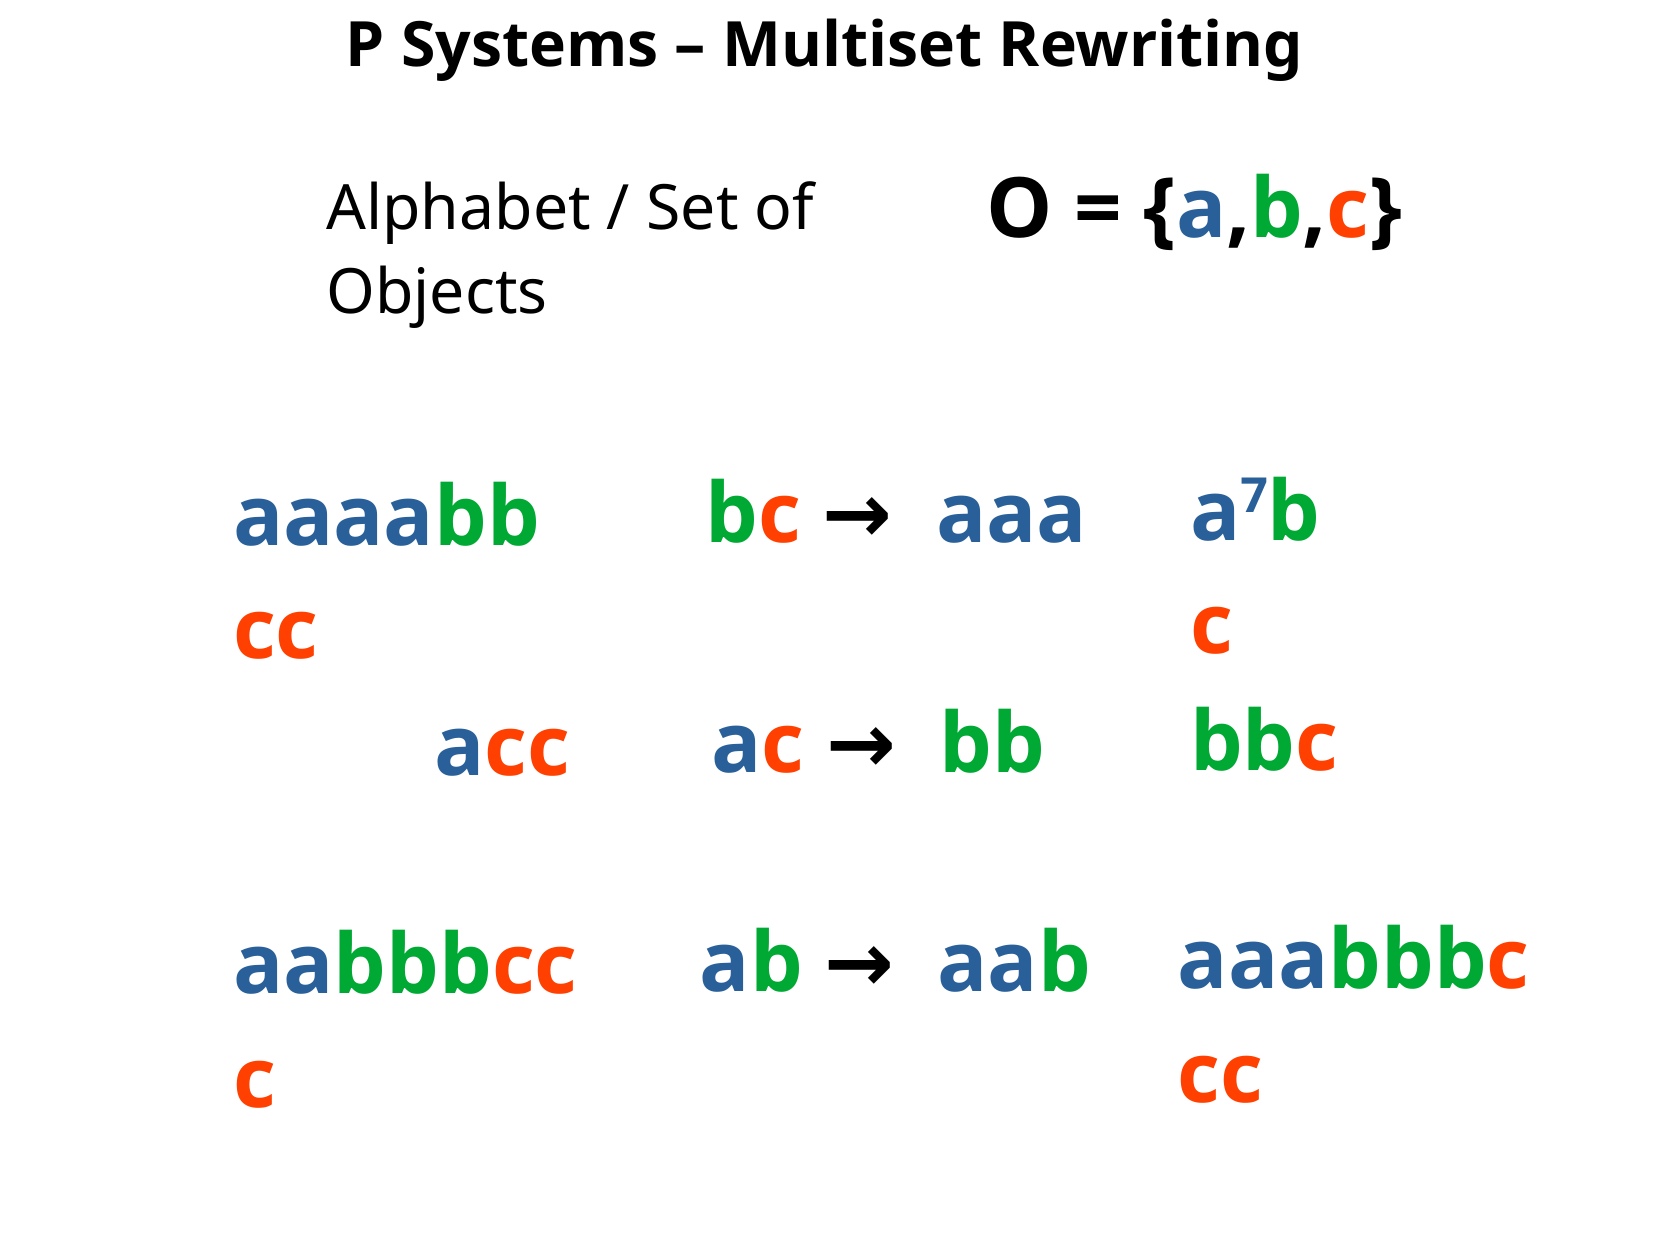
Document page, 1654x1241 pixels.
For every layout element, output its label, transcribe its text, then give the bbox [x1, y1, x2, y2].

text_box aabbbccc [218, 897, 594, 1023]
text_box aaabbbccc [1163, 892, 1561, 1017]
text_box ac → bb [696, 676, 1028, 801]
text_box acc [419, 679, 591, 804]
text_box bbc [1175, 674, 1356, 800]
text_box Alphabet / Set of Objects [311, 154, 977, 253]
text_box O = {a,b,c} [971, 141, 1361, 266]
text_box bc → aaa [690, 445, 1059, 571]
text_box a7bc [1175, 444, 1356, 569]
text_box aaaabbcc [218, 448, 594, 574]
text_box ab → aab [684, 894, 1056, 1020]
title P Systems – Multiset Rewriting [0, 1, 1651, 84]
